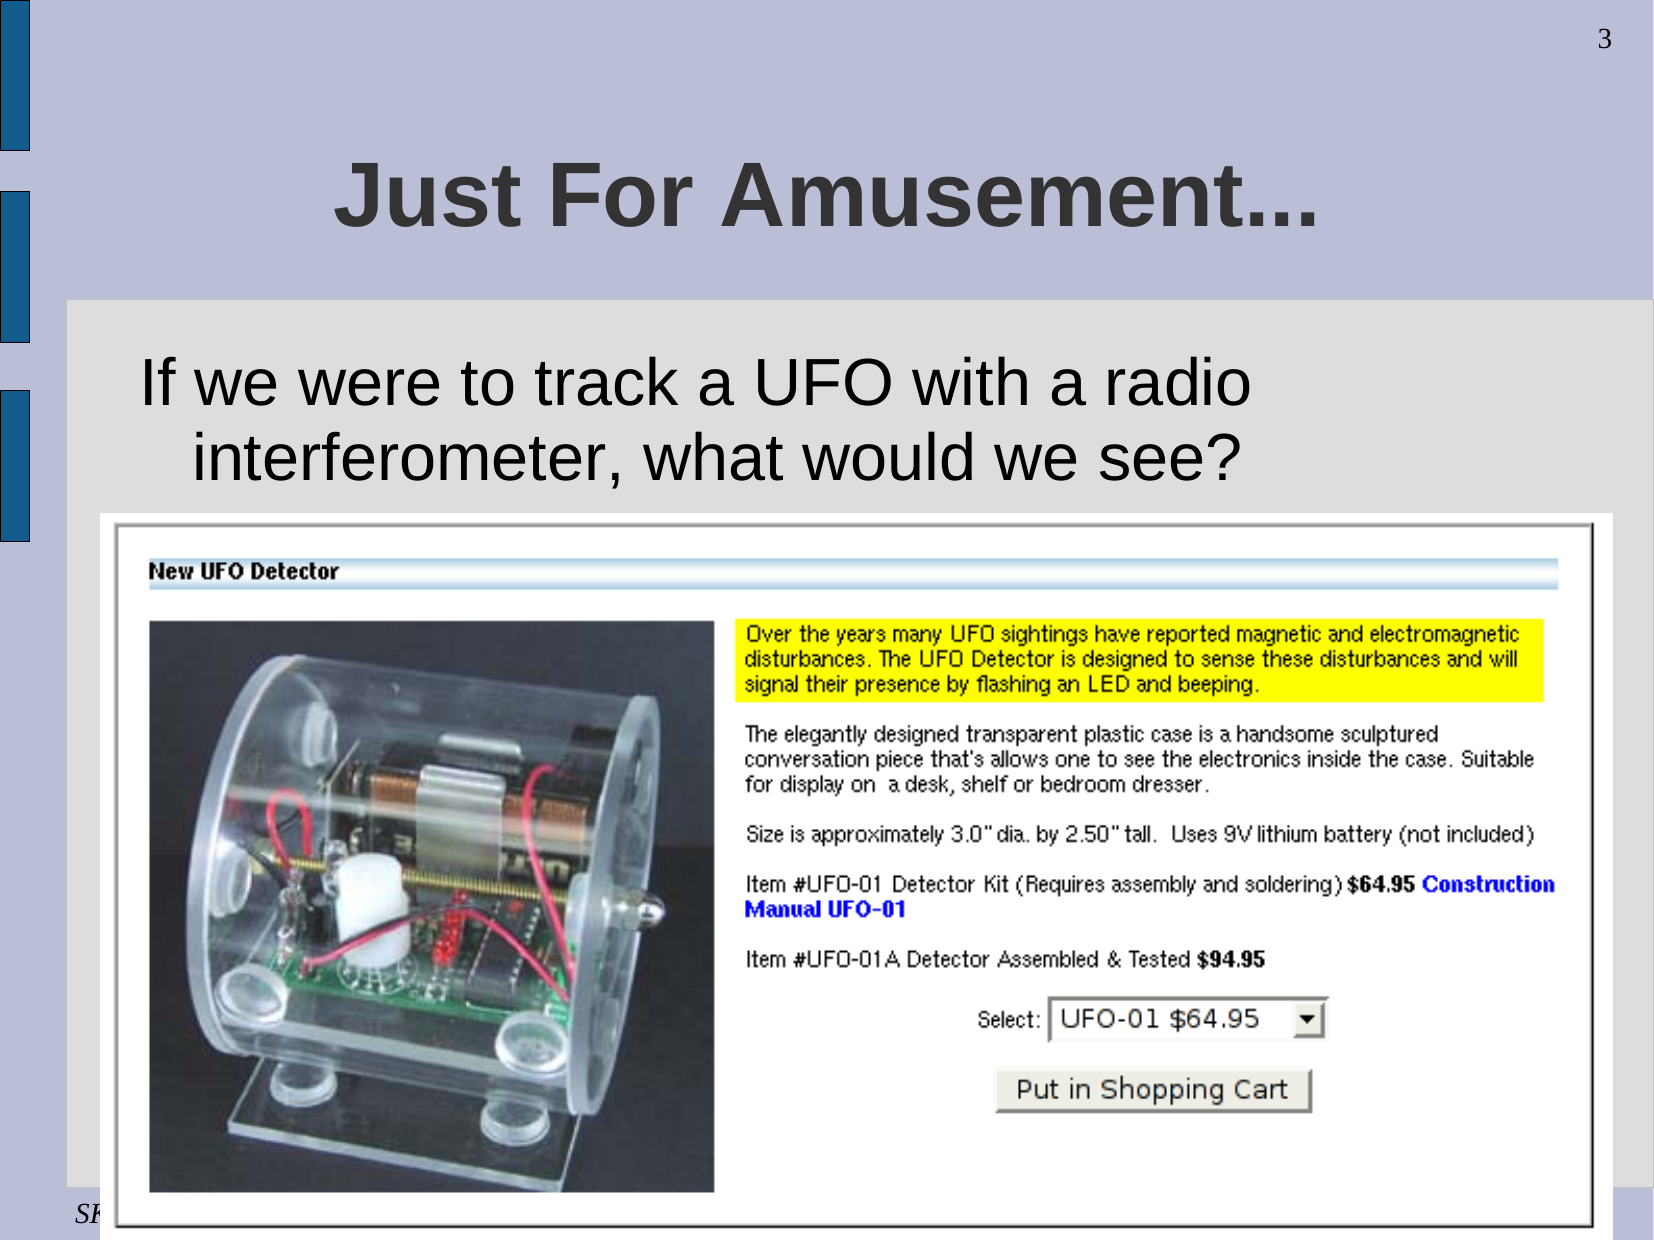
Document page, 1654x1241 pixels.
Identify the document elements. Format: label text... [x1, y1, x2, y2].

title Just For Amusement... [121, 91, 1534, 299]
list If we were to track a UFO with a radio interferometer, what would we see? [121, 344, 1534, 513]
picture [100, 513, 1613, 1241]
